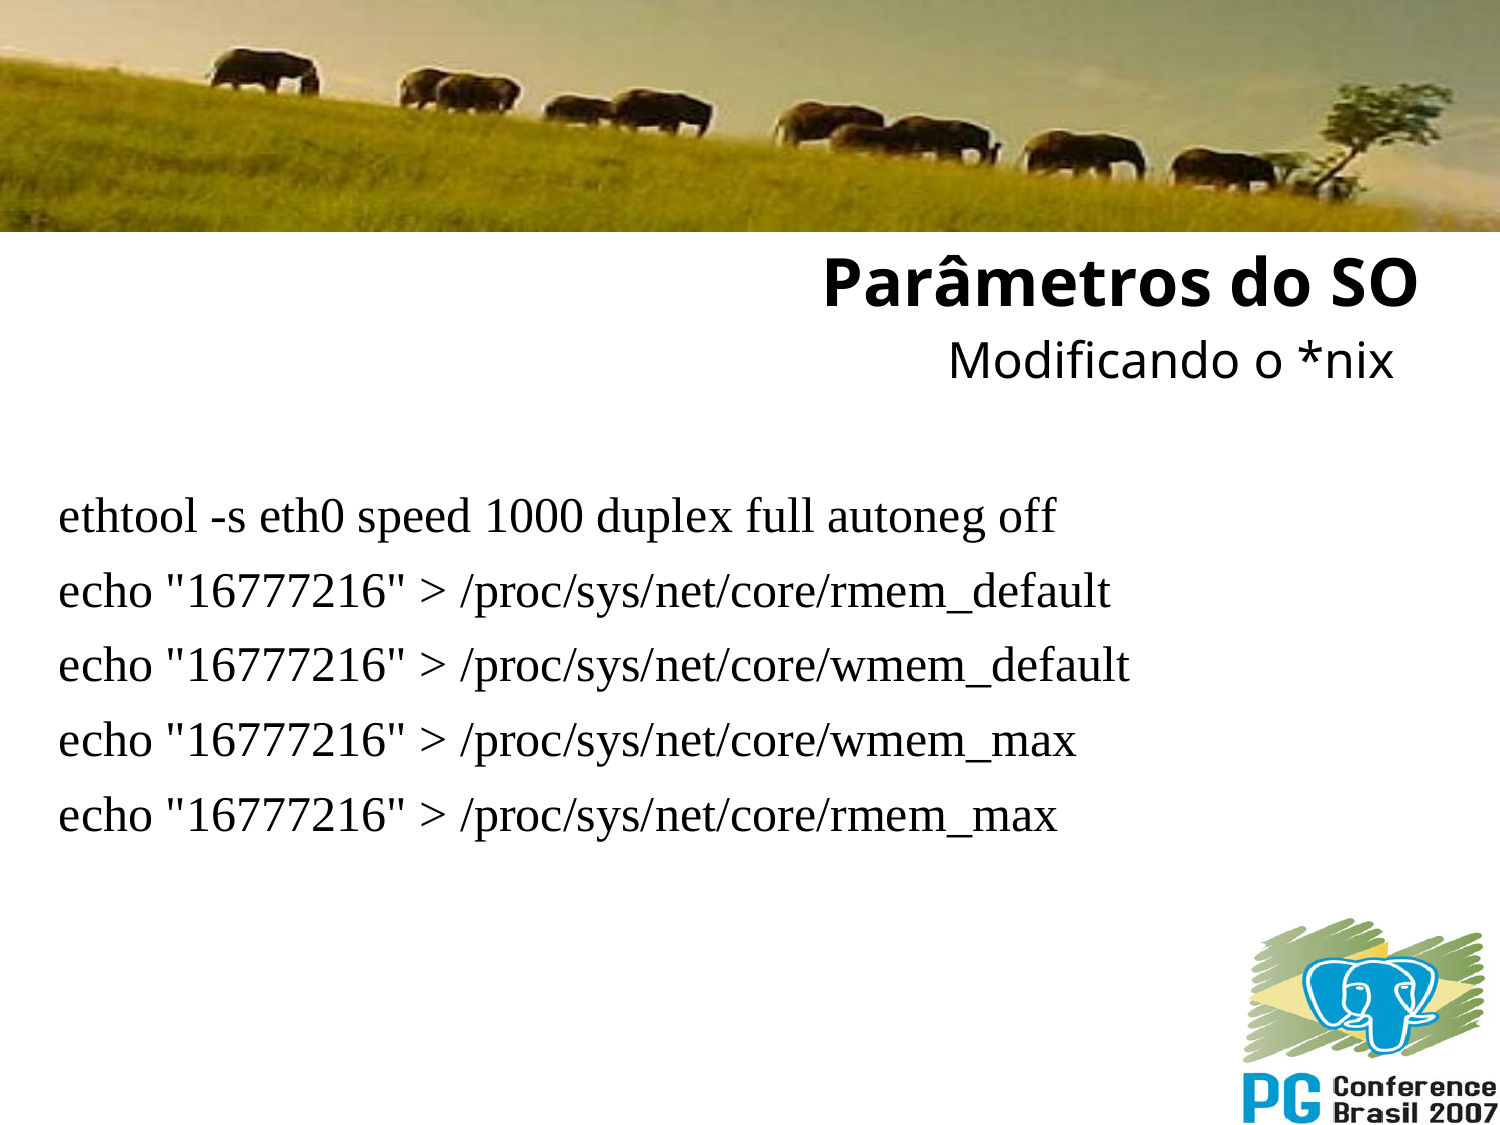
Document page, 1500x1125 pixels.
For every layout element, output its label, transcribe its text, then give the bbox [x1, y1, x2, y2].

picture [1240, 915, 1500, 1125]
picture [0, 0, 1500, 232]
list ethtool -s eth0 speed 1000 duplex full autoneg off echo "16777216" > /proc/sys/net/core/rmem_default echo "16777216" > /proc/sys/net/core/wmem_default echo "16777216" > /proc/sys/net/core/wmem_max echo "16777216" > /proc/sys/net/core/rmem_max [59, 413, 1447, 1034]
text_box Parâmetros do SO Modificando o *nix [472, 232, 1436, 384]
